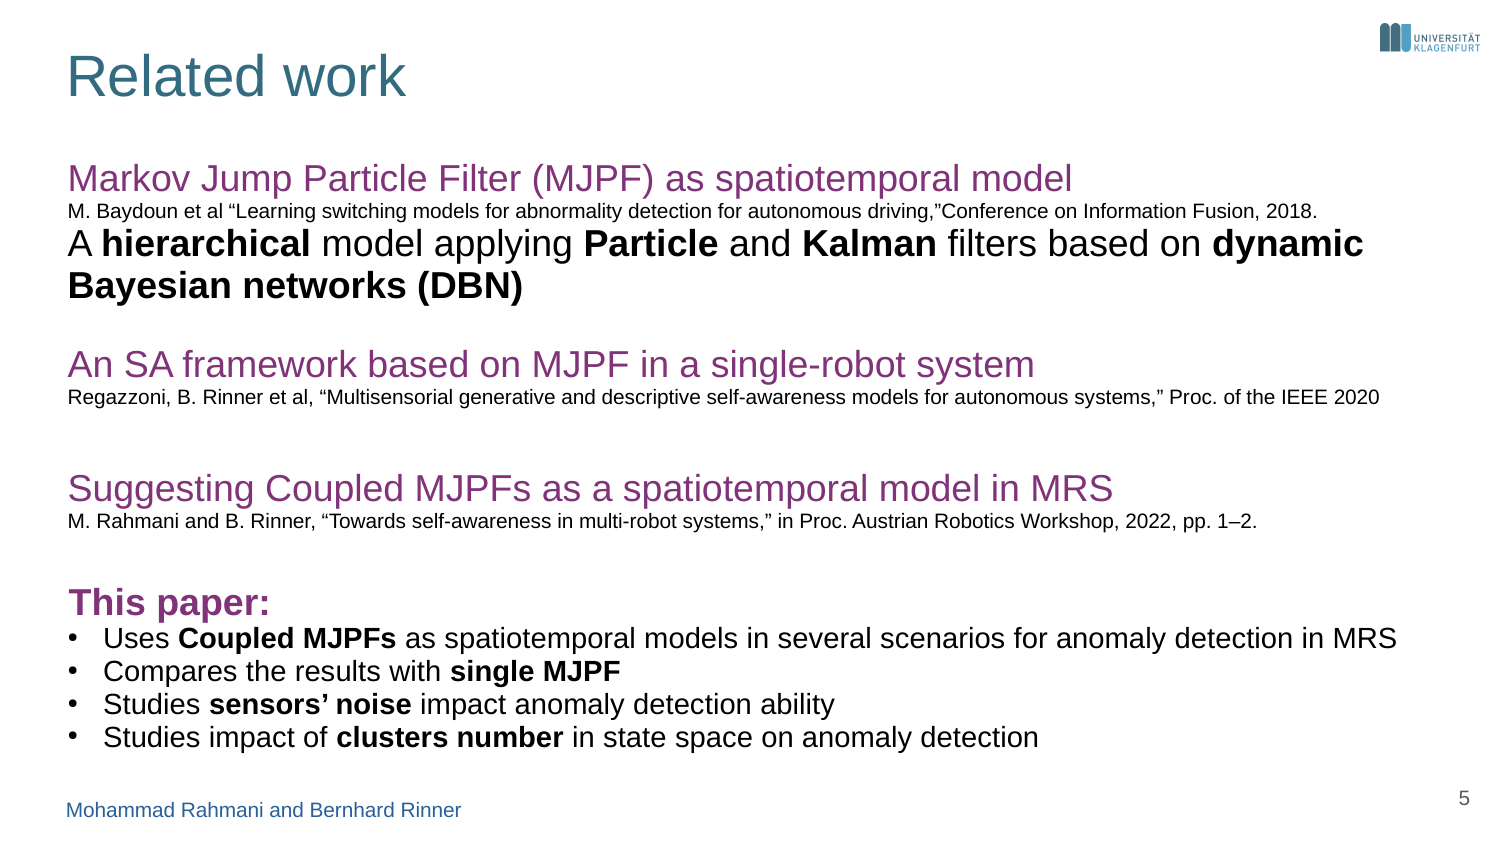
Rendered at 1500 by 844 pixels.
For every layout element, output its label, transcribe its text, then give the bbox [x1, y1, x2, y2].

text_box An SA framework based on MJPF in a single-robot system Regazzoni, B. Rinner et al, “Multisensorial generative and descriptive self-awareness models for autonomous systems,” Proc. of the IEEE 2020 [52, 336, 1456, 482]
title Related work [51, 23, 1449, 118]
picture [1449, 23, 1480, 52]
text_box Uses Coupled MJPFs as spatiotemporal models in several scenarios for anomaly detection in MRS Compares the results with single MJPF Studies sensors’ noise impact anomaly detection ability Studies impact of clusters number in state space on anomaly detection [52, 572, 1456, 761]
text_box Suggesting Coupled MJPFs as a spatiotemporal model in MRS M. Rahmani and B. Rinner, “Towards self-awareness in multi-robot systems,” in Proc. Austrian Robotics Workshop, 2022, pp. 1–2. [53, 460, 1456, 541]
text_box Markov Jump Particle Filter (MJPF) as spatiotemporal model M. Baydoun et al “Learning switching models for abnormality detection for autonomous driving,”Conference on Information Fusion, 2018. A hierarchical model applying Particle and Kalman filters based on dynamic Bayesian networks (DBN) [52, 150, 1465, 315]
slide_number <number> [1395, 765, 1486, 830]
text_box This paper: [53, 574, 286, 632]
